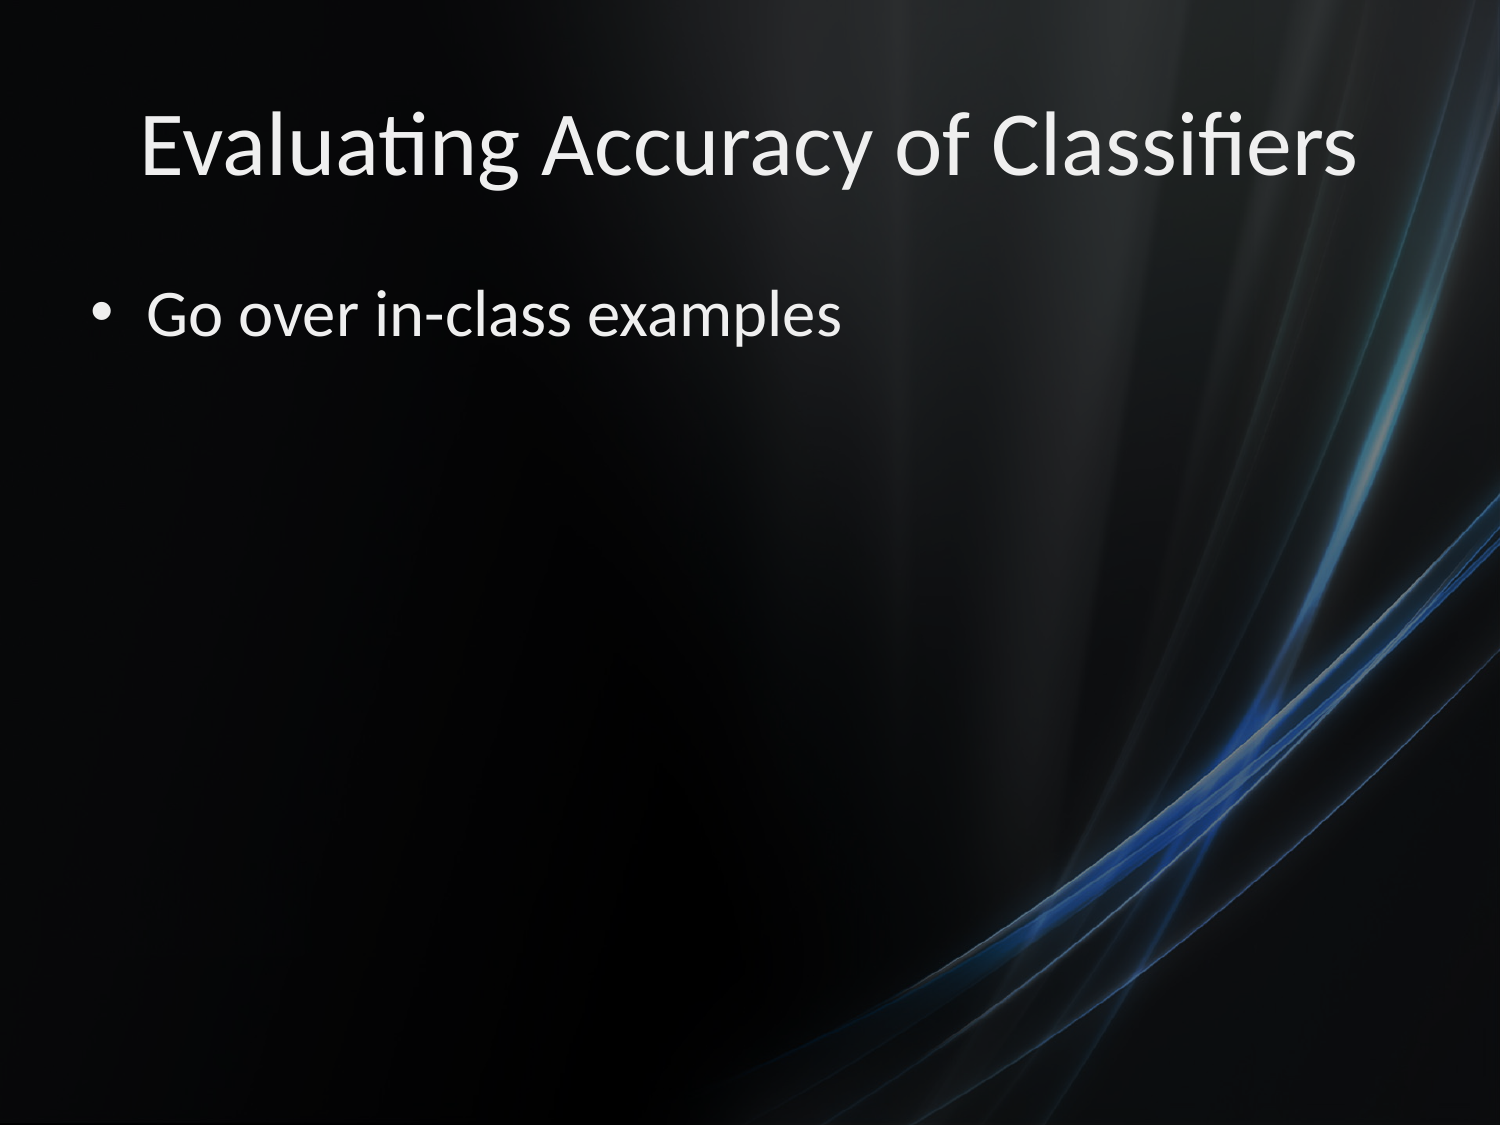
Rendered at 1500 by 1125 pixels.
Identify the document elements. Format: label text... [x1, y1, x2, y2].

picture [0, 0, 1500, 1125]
list Go over in-class examples [75, 262, 1425, 1005]
title Evaluating Accuracy of Classifiers [75, 45, 1425, 233]
